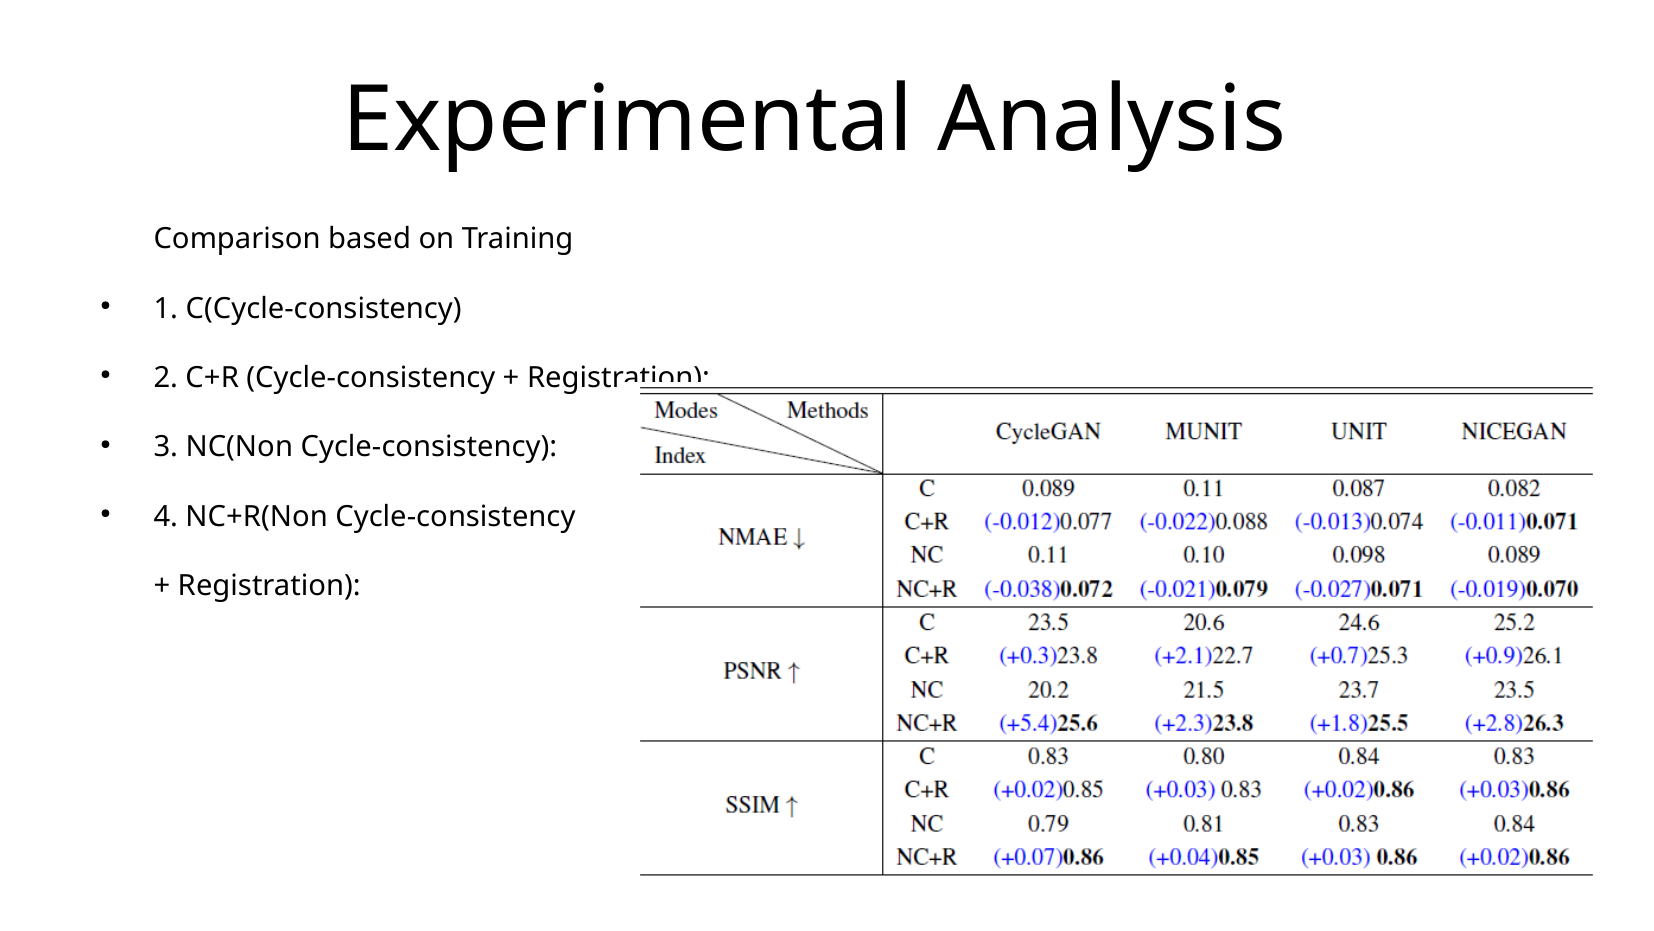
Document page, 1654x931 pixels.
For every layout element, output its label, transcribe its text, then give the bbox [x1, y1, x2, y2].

picture [620, 382, 1625, 892]
list Comparison based on Training 1. C(Cycle-consistency) 2. C+R (Cycle-consistency + Registration): 3. NC(Non Cycle-consistency): 4. NC+R(Non Cycle-consistency + Registration): [82, 217, 1571, 758]
title Experimental Analysis [82, 37, 1571, 193]
